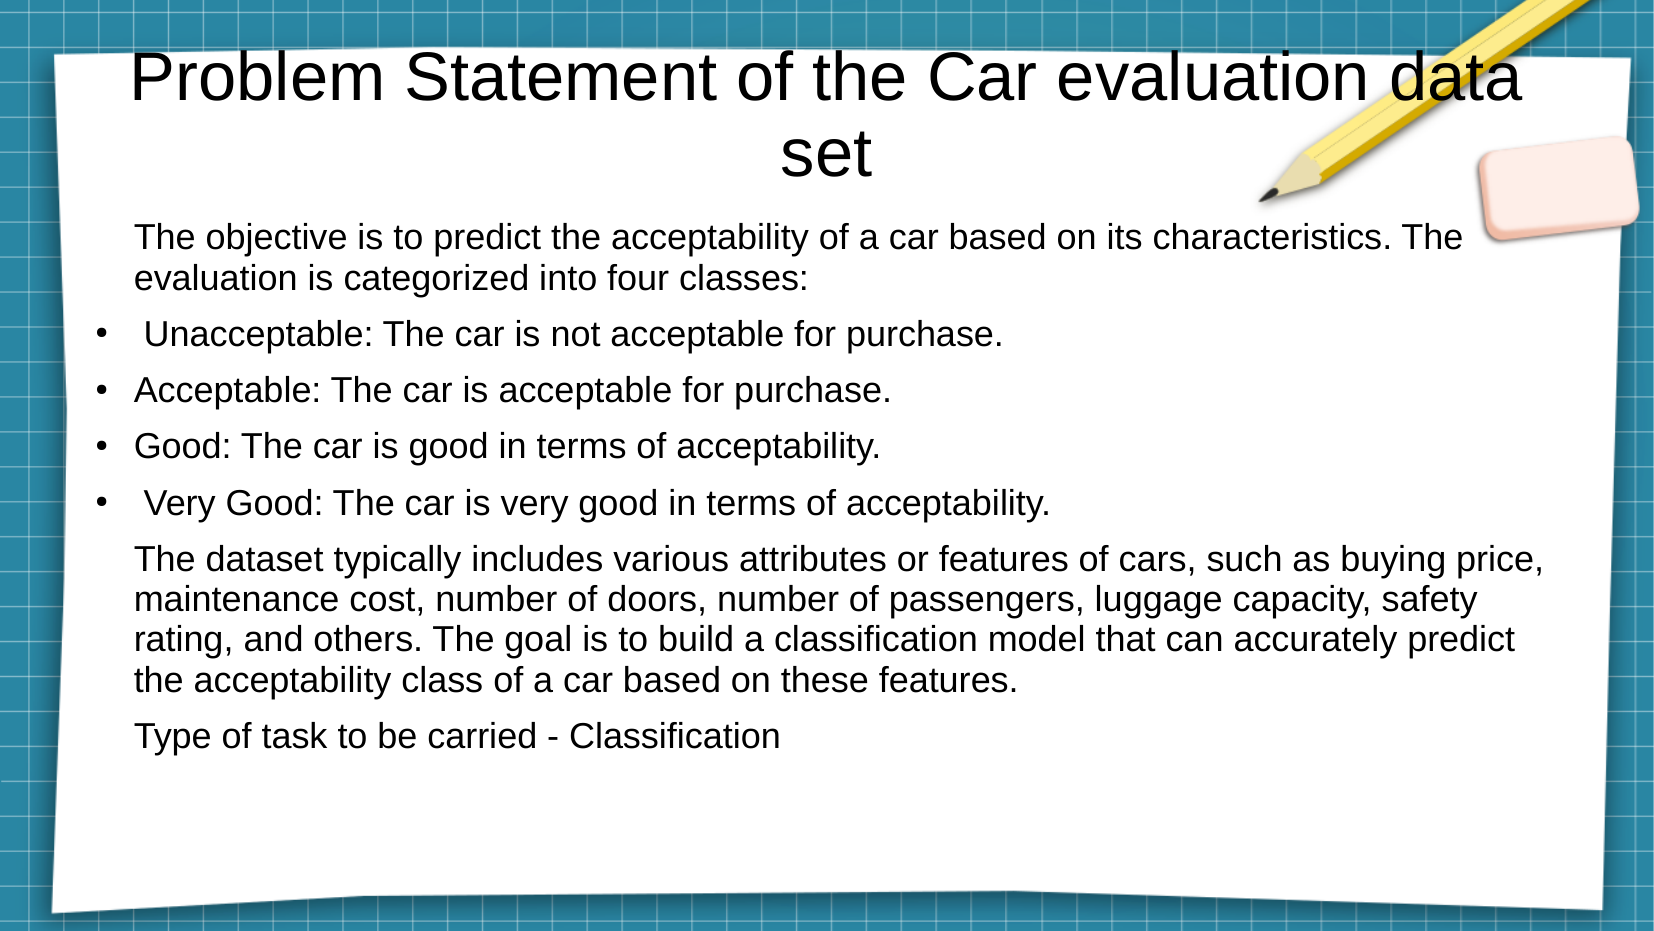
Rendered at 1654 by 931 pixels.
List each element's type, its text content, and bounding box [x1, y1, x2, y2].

list The objective is to predict the acceptability of a car based on its characteristics. The evaluation is categorized into four classes: Unacceptable: The car is not acceptable for purchase. Acceptable: The car is acceptable for purchase. Good: The car is good in terms of acceptability. Very Good: The car is very good in terms of acceptability. The dataset typically includes various attributes or features of cars, such as buying price, maintenance cost, number of doors, number of passengers, luggage capacity, safety rating, and others. The goal is to build a classification model that can accurately predict the acceptability class of a car based on these features. Type of task to be carried - Classification [82, 217, 1571, 758]
title Problem Statement of the Car evaluation data set [82, 37, 1571, 193]
picture [0, 0, 1654, 931]
